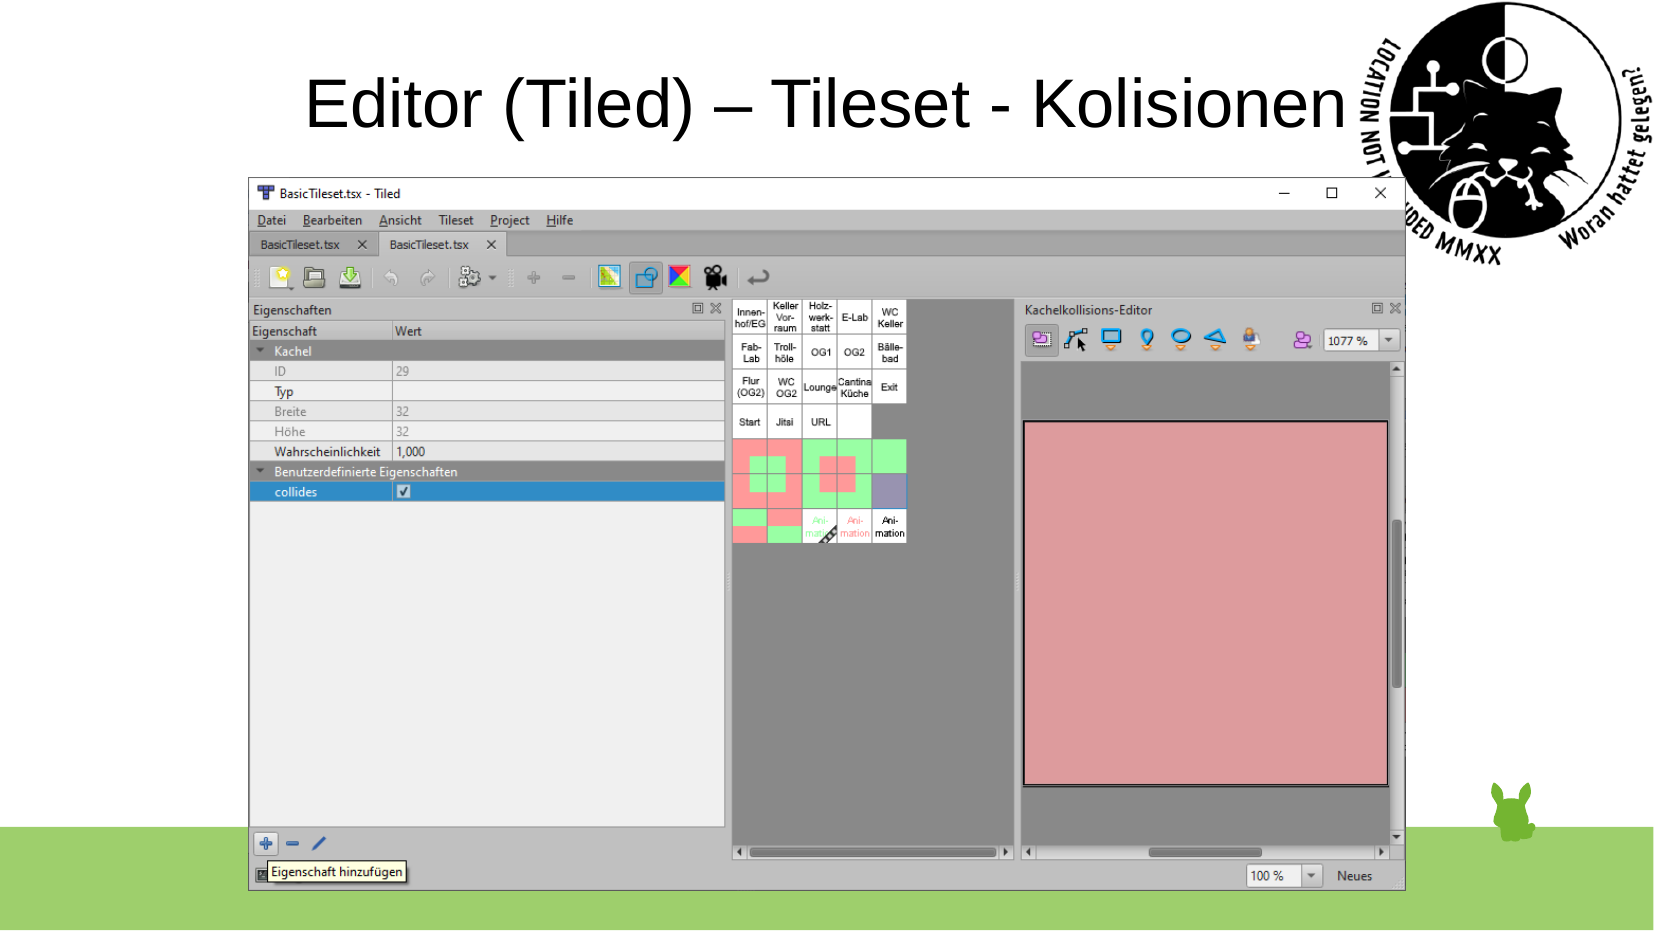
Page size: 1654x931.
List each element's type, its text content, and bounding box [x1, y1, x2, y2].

picture [248, 0, 1654, 891]
title Editor (Tiled) – Tileset - Kolisionen [88, 29, 1565, 178]
